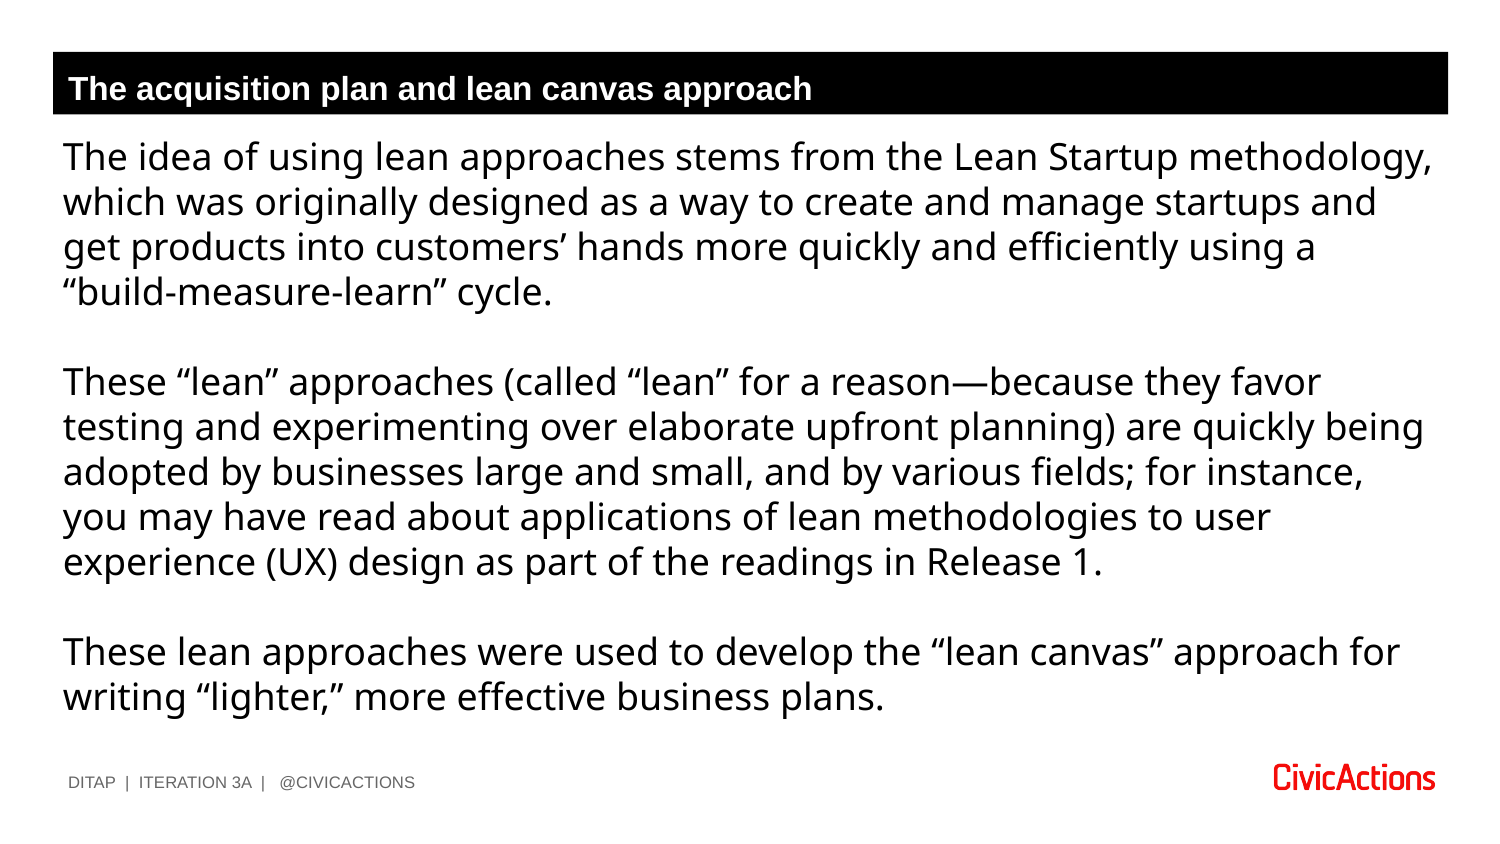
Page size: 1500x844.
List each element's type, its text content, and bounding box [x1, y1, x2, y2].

title The acquisition plan and lean canvas approach [53, 51, 1449, 115]
picture [1271, 758, 1438, 795]
list The idea of using lean approaches stems from the Lean Startup methodology, which was originally designed as a way to create and manage startups and get products into customers’ hands more quickly and efficiently using a “build-measure-learn” cycle. These “lean” approaches (called “lean” for a reason—because they favor testing and experimenting over elaborate upfront planning) are quickly being adopted by businesses large and small, and by various fields; for instance, you may have read about applications of lean methodologies to user experience (UX) design as part of the readings in Release 1. These lean approaches were used to develop the “lean canvas” approach for writing “lighter,” more effective business plans. [53, 123, 1449, 605]
